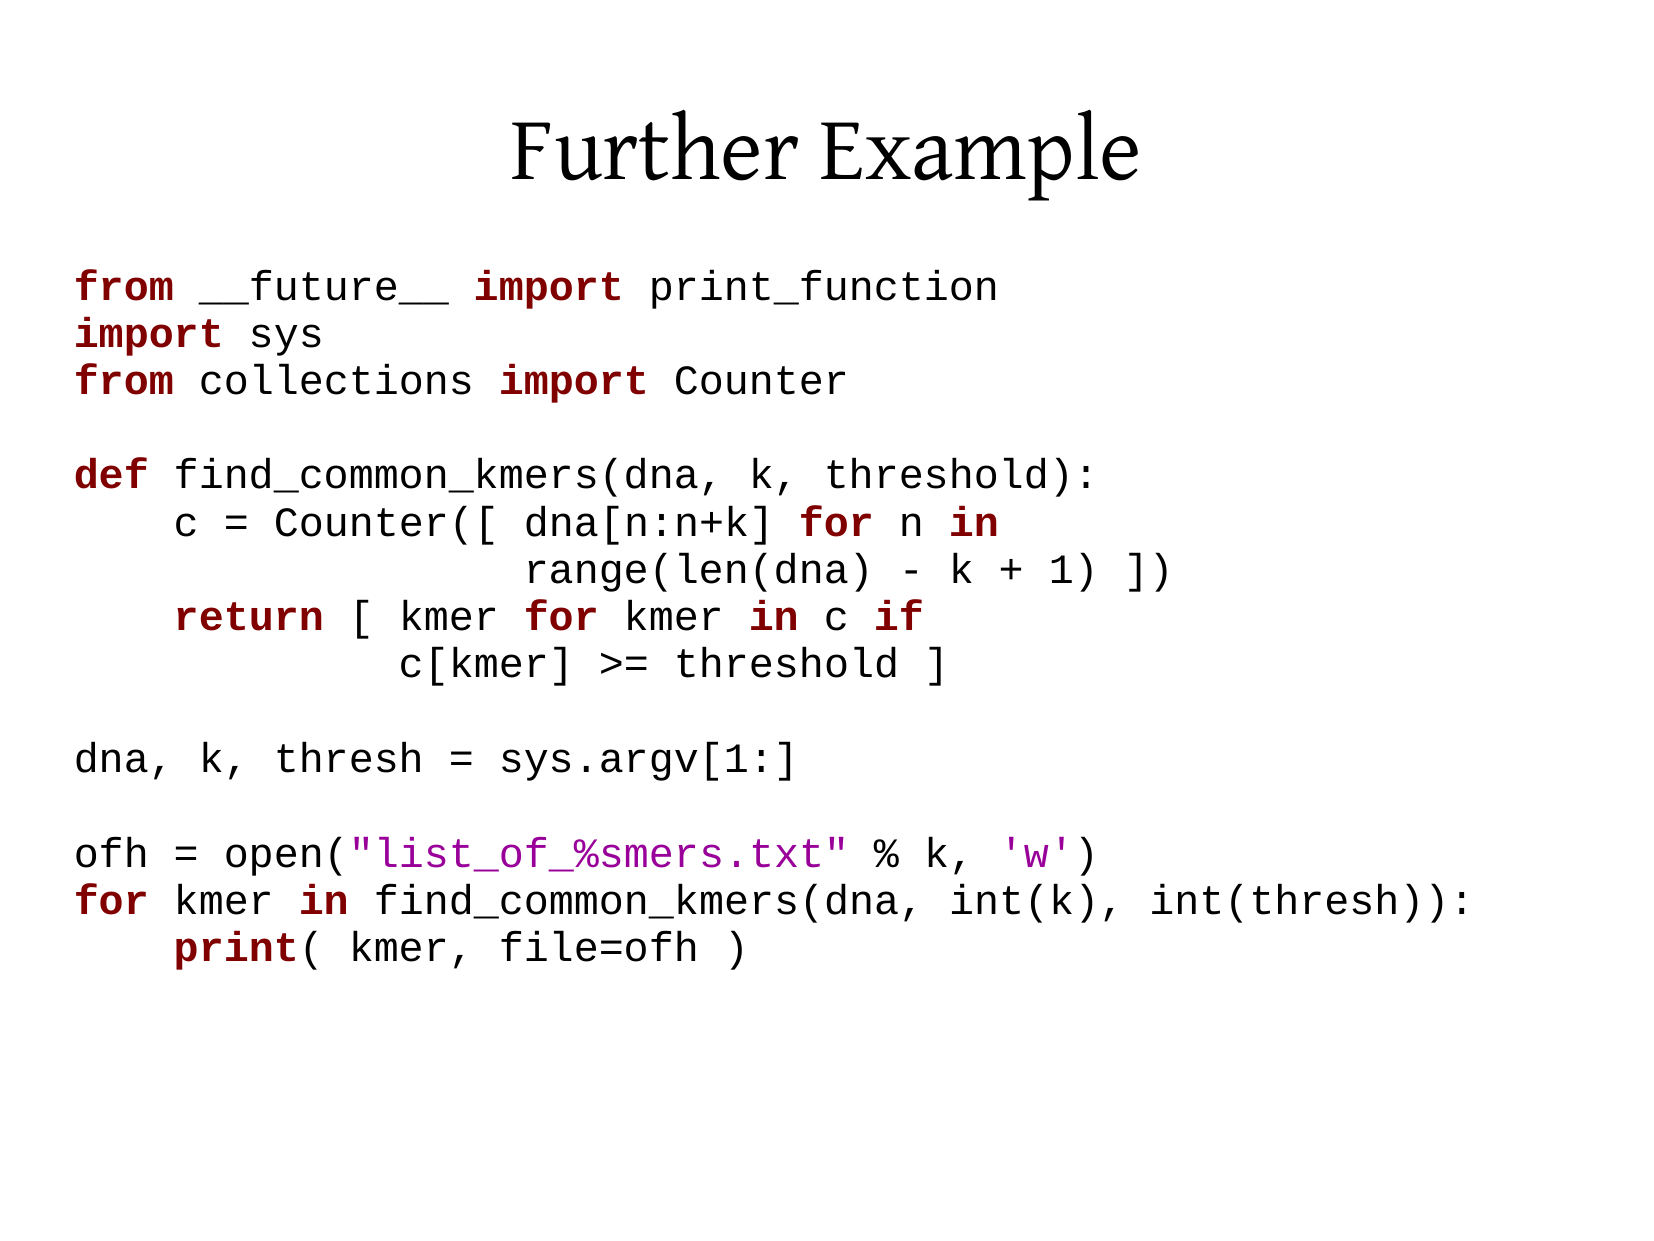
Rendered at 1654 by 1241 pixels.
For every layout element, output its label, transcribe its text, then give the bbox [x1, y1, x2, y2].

title Further Example [82, 49, 1571, 257]
text_box from __future__ import print_function import sys from collections import Counter def find_common_kmers(dna, k, threshold): c = Counter([ dna[n:n+k] for n in range(len(dna) - k + 1) ]) return [ kmer for kmer in c if c[kmer] >= threshold ] dna, k, thresh = sys.argv[1:] ofh = open("list_of_%smers.txt" % k, 'w') for kmer in find_common_kmers(dna, int(k), int(thresh)): print( kmer, file=ofh ) [59, 257, 1607, 1153]
